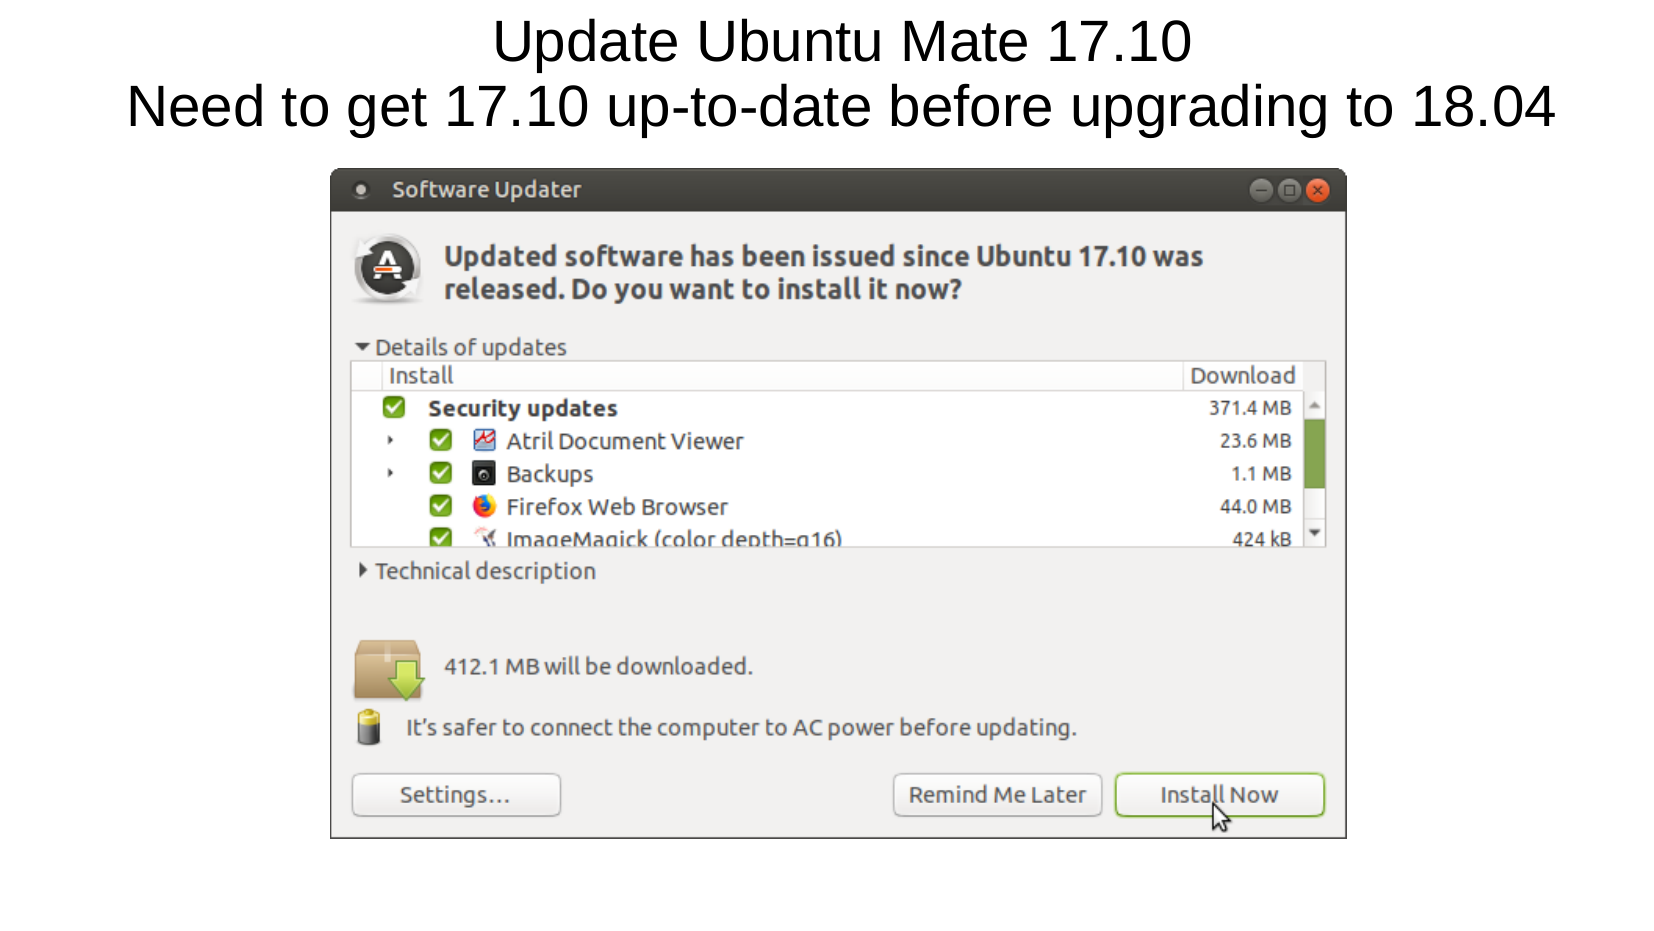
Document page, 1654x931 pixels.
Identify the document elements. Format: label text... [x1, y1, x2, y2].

picture [330, 168, 1347, 839]
title Update Ubuntu Mate 17.10 Need to get 17.10 up-to-date before upgrading to 18.04 [30, 8, 1621, 139]
